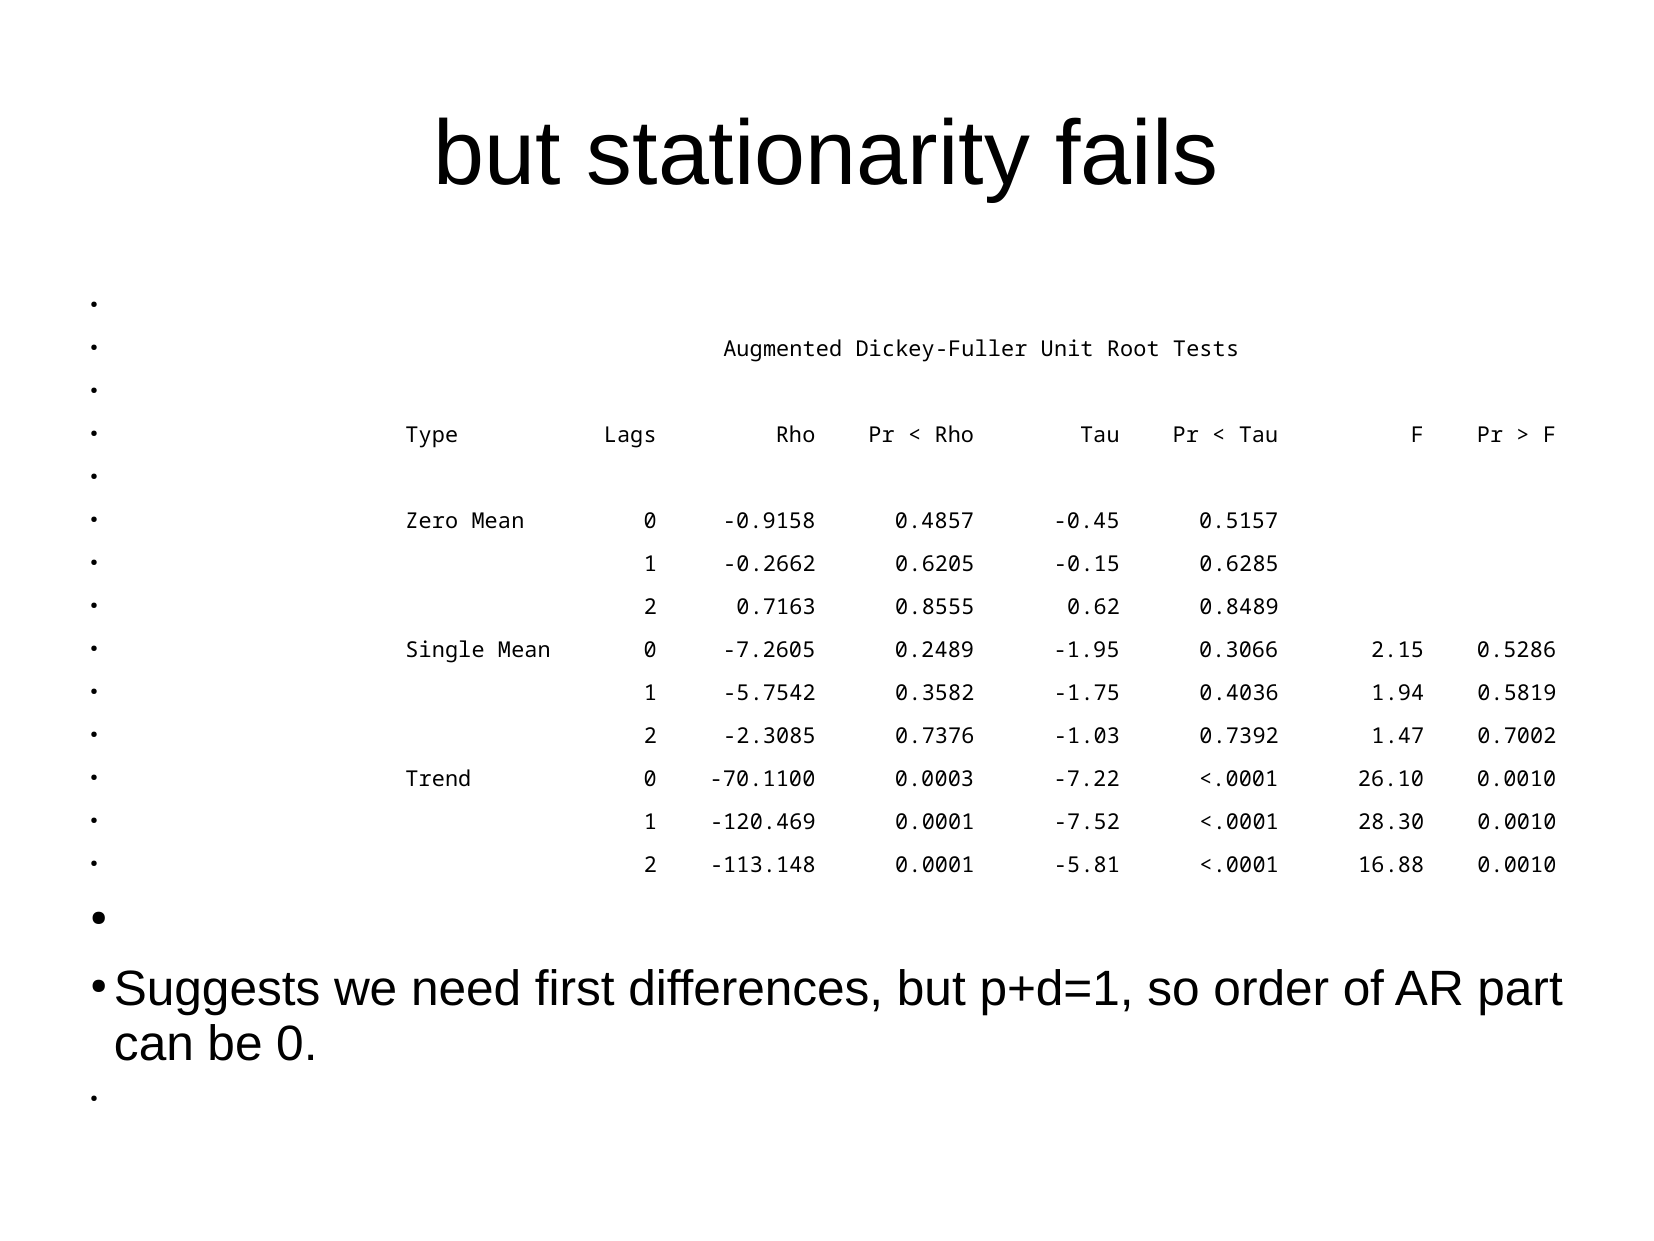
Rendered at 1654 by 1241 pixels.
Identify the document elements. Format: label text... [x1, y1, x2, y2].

title but stationarity fails [82, 56, 1571, 250]
list Augmented Dickey-Fuller Unit Root Tests Type Lags Rho Pr < Rho Tau Pr < Tau F Pr > F Zero Mean 0 -0.9158 0.4857 -0.45 0.5157 1 -0.2662 0.6205 -0.15 0.6285 2 0.7163 0.8555 0.62 0.8489 Single Mean 0 -7.2605 0.2489 -1.95 0.3066 2.15 0.5286 1 -5.7542 0.3582 -1.75 0.4036 1.94 0.5819 2 -2.3085 0.7376 -1.03 0.7392 1.47 0.7002 Trend 0 -70.1100 0.0003 -7.22 <.0001 26.10 0.0010 1 -120.469 0.0001 -7.52 <.0001 28.30 0.0010 2 -113.148 0.0001 -5.81 <.0001 16.88 0.0010 Suggests we need first differences, but p+d=1, so order of AR part can be 0. [82, 290, 1571, 1109]
